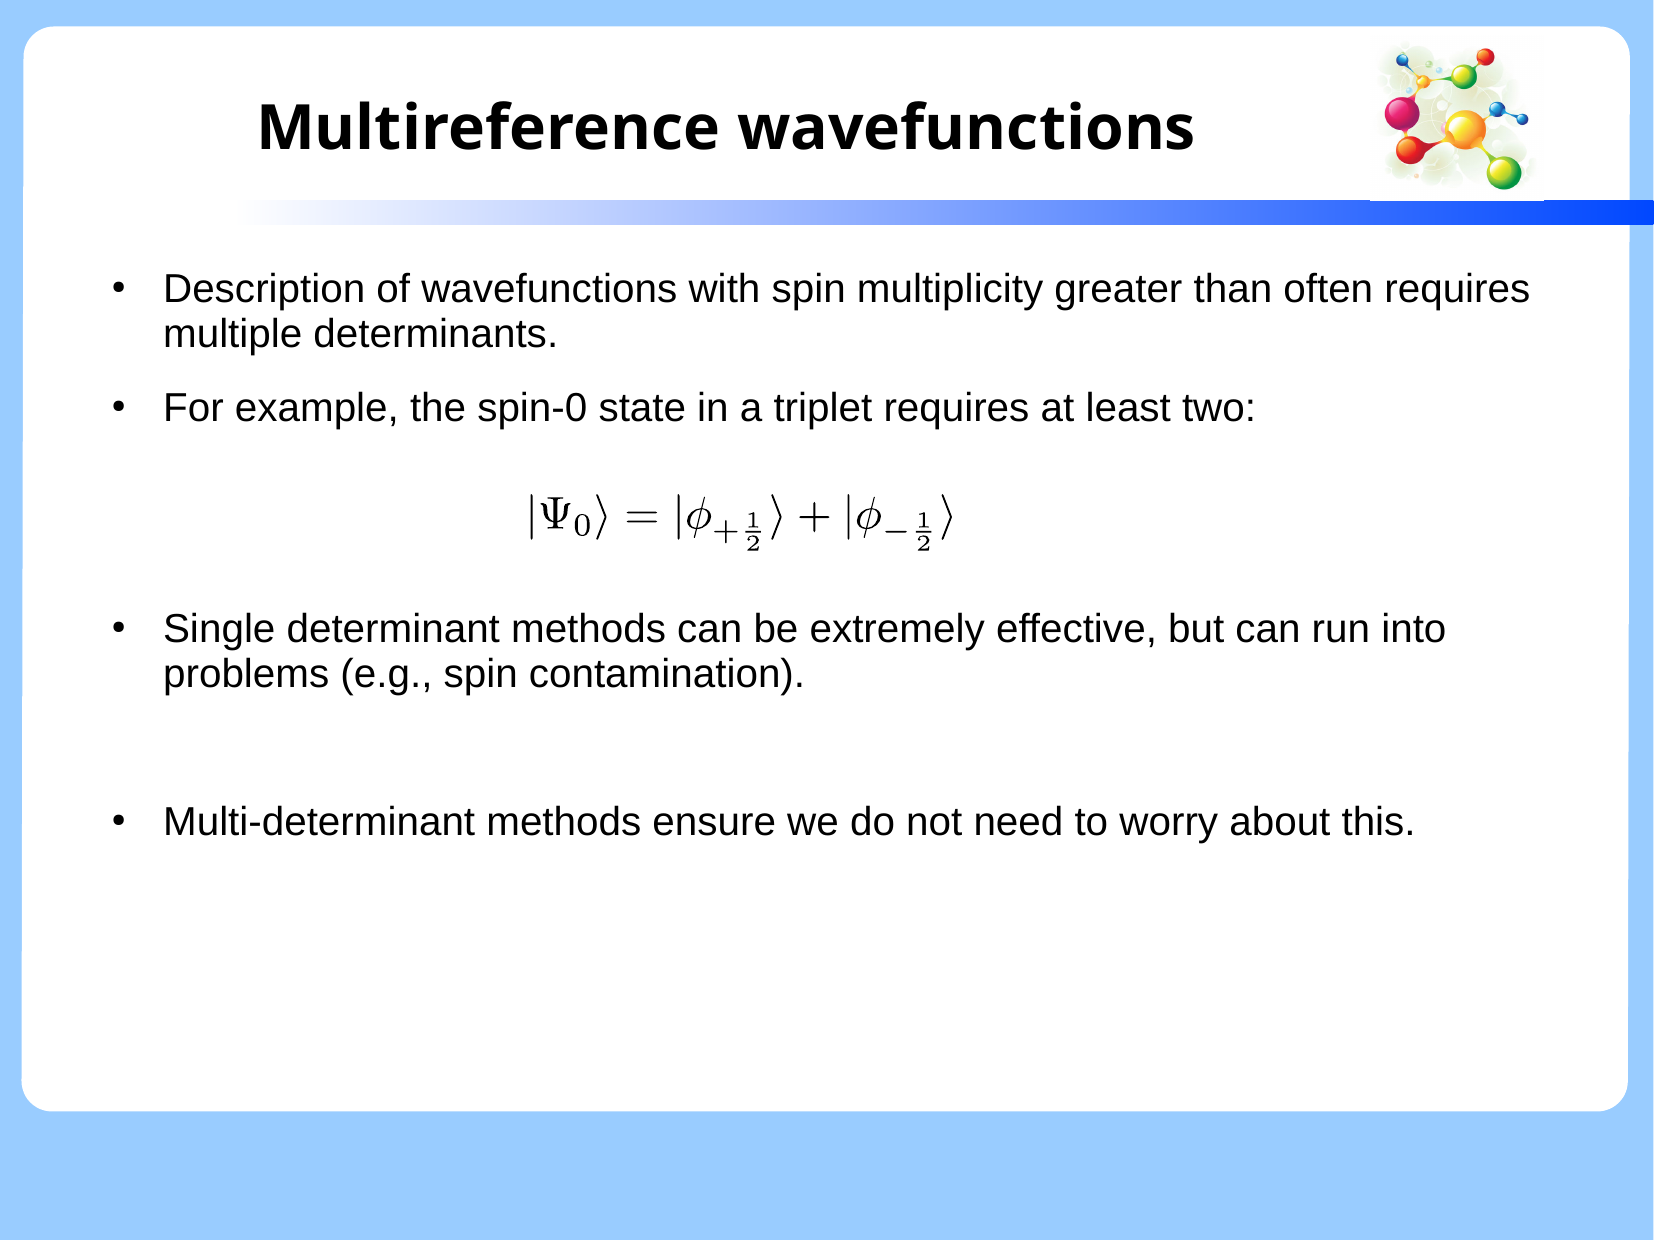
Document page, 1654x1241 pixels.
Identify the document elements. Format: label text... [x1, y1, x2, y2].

list Description of wavefunctions with spin multiplicity greater than often requires multiple determinants. For example, the spin-0 state in a triplet requires at least two: Single determinant methods can be extremely effective, but can run into problems (e.g., spin contamination). Multi-determinant methods ensure we do not need to worry about this. [94, 265, 1569, 846]
title Multireference wavefunctions [82, 49, 1370, 201]
picture [1370, 35, 1544, 201]
text_box [525, 494, 957, 551]
